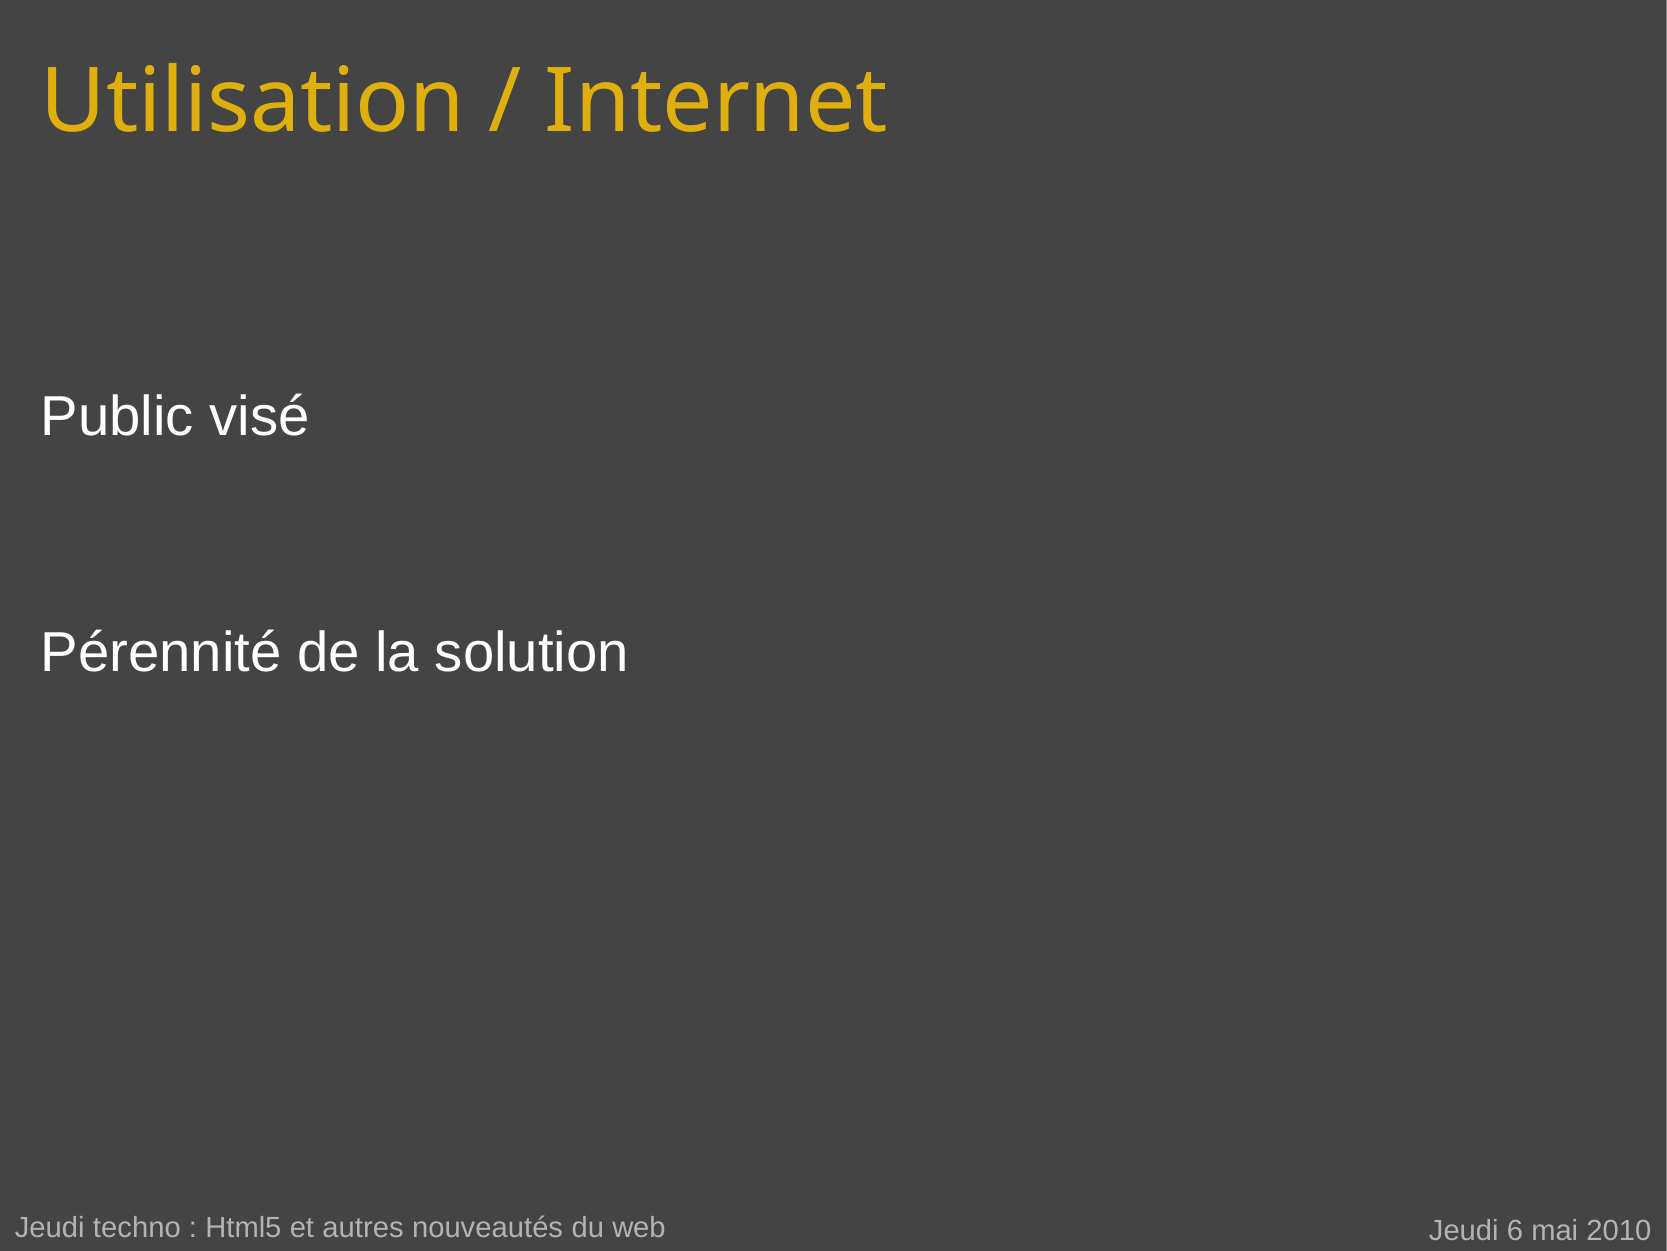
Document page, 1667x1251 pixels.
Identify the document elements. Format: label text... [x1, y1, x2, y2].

title Utilisation / Internet [40, 50, 1626, 200]
picture [0, 0, 1667, 1251]
list Public visé Pérennité de la solution [40, 300, 1627, 1201]
